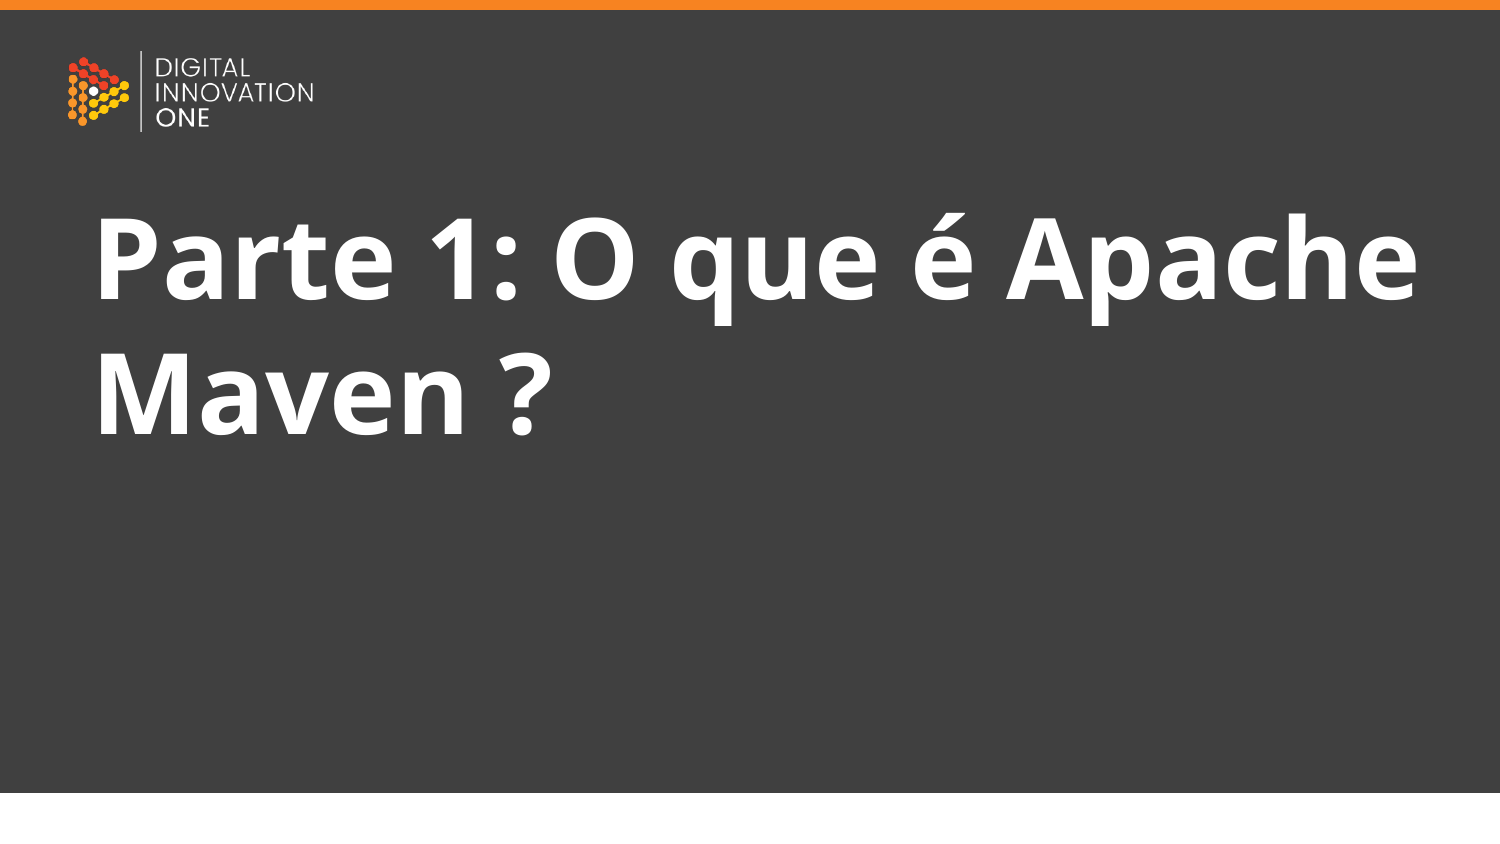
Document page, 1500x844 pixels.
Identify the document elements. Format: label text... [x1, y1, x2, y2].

picture [51, 42, 330, 140]
text_box Parte 1: O que é Apache Maven ? [76, 197, 1475, 447]
text_box [0, 0, 1500, 844]
